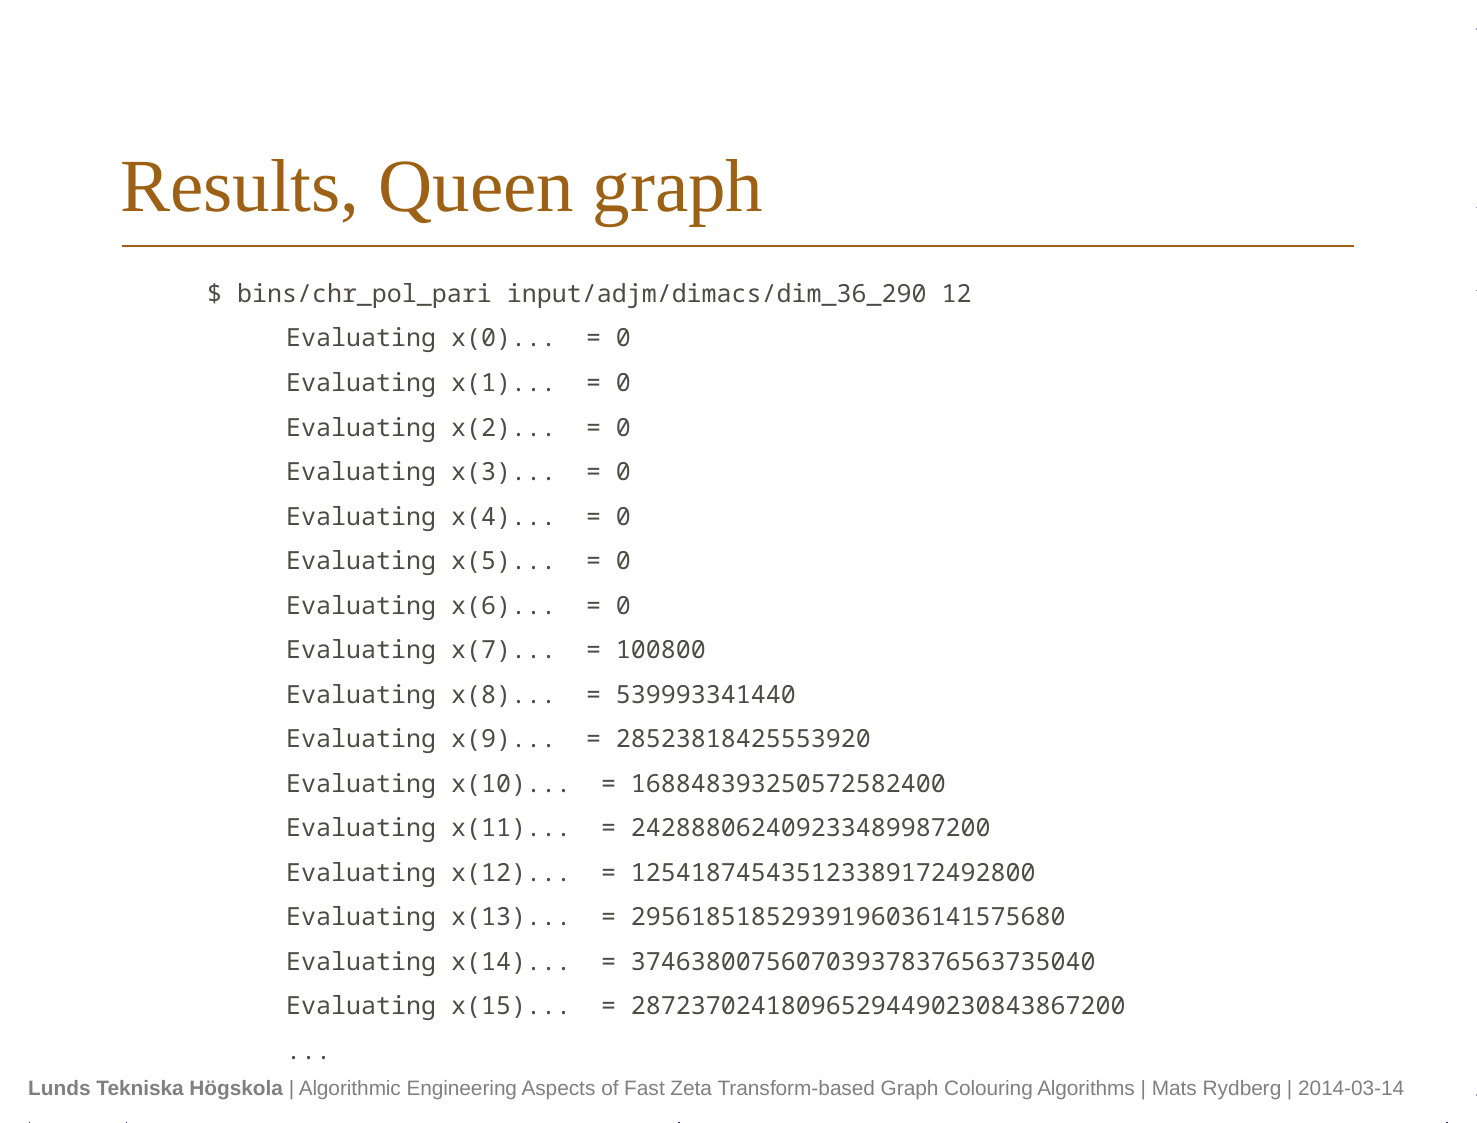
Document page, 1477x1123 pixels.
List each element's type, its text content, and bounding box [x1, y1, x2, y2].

title Results, Queen graph [105, 46, 1354, 234]
list $ bins/chr_pol_pari input/adjm/dimacs/dim_36_290 12 Evaluating x(0)... = 0 Evaluating x(1)... = 0 Evaluating x(2)... = 0 Evaluating x(3)... = 0 Evaluating x(4)... = 0 Evaluating x(5)... = 0 Evaluating x(6)... = 0 Evaluating x(7)... = 100800 Evaluating x(8)... = 539993341440 Evaluating x(9)... = 28523818425553920 Evaluating x(10)... = 168848393250572582400 Evaluating x(11)... = 242888062409233489987200 Evaluating x(12)... = 125418745435123389172492800 Evaluating x(13)... = 29561851852939196036141575680 Evaluating x(14)... = 3746380075607039378376563735040 Evaluating x(15)... = 287237024180965294490230843867200 ... [121, 270, 1351, 1047]
